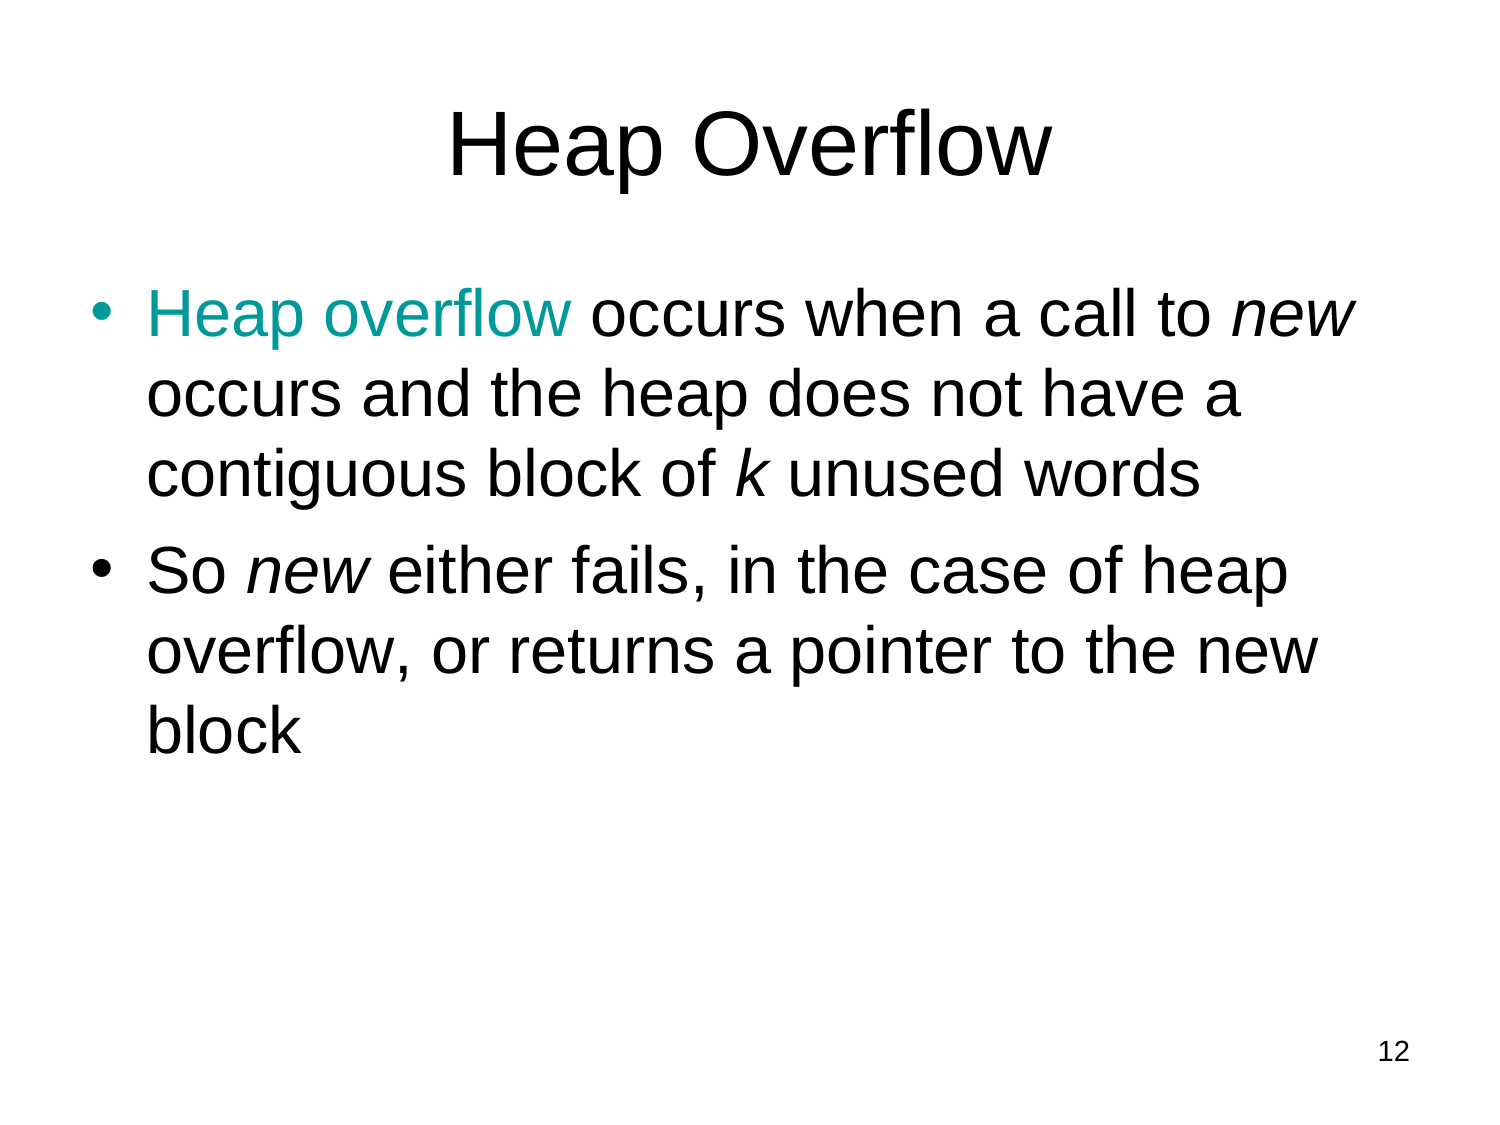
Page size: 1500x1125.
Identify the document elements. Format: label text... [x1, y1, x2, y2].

list Heap overflow occurs when a call to new occurs and the heap does not have a contiguous block of k unused words So new either fails, in the case of heap overflow, or returns a pointer to the new block [75, 262, 1426, 1006]
text_box <number> [1074, 1024, 1426, 1103]
title Heap Overflow [75, 45, 1426, 233]
